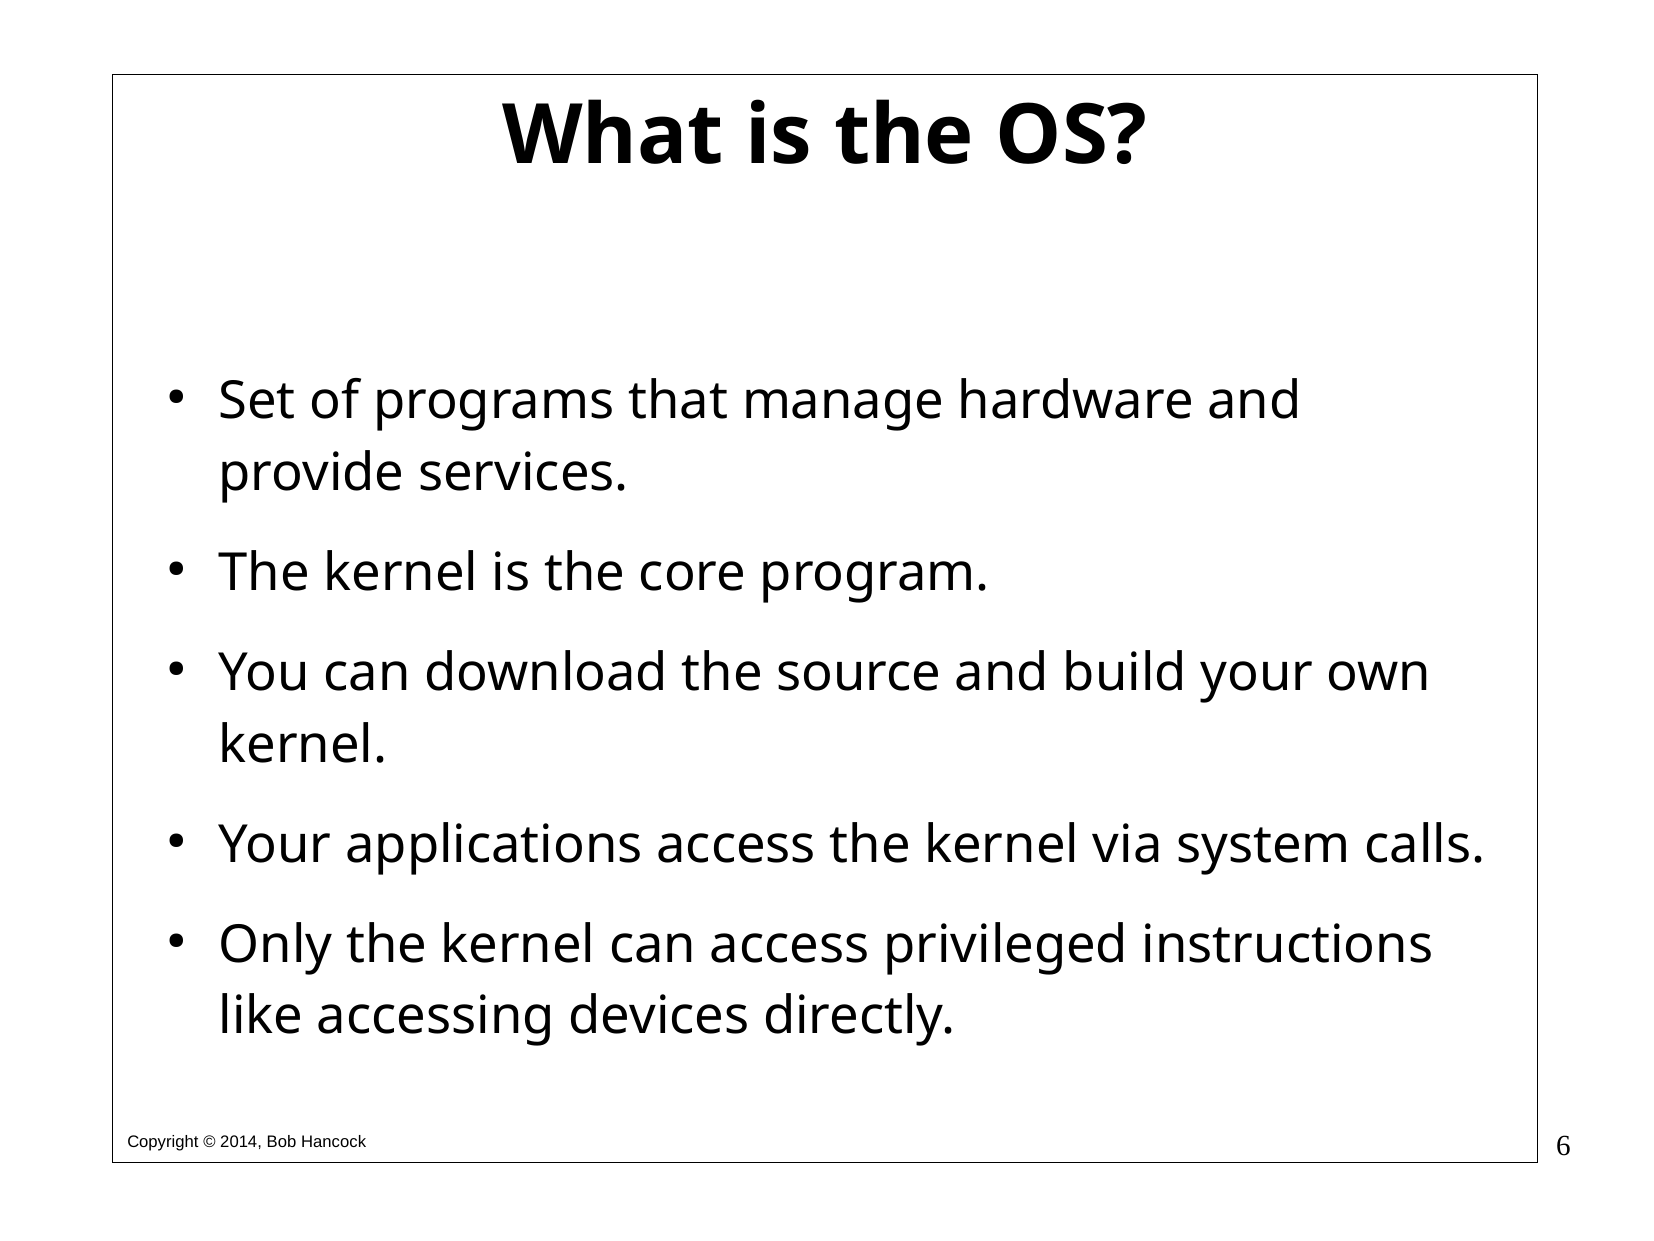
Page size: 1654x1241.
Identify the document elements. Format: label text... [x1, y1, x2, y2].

list Set of programs that manage hardware and provide services. The kernel is the core program. You can download the source and build your own kernel. Your applications access the kernel via system calls. Only the kernel can access privileged instructions like accessing devices directly. [150, 262, 1501, 1126]
text_box Copyright © 2014, Bob Hancock [112, 1125, 382, 1159]
title What is the OS? [112, 75, 1538, 188]
